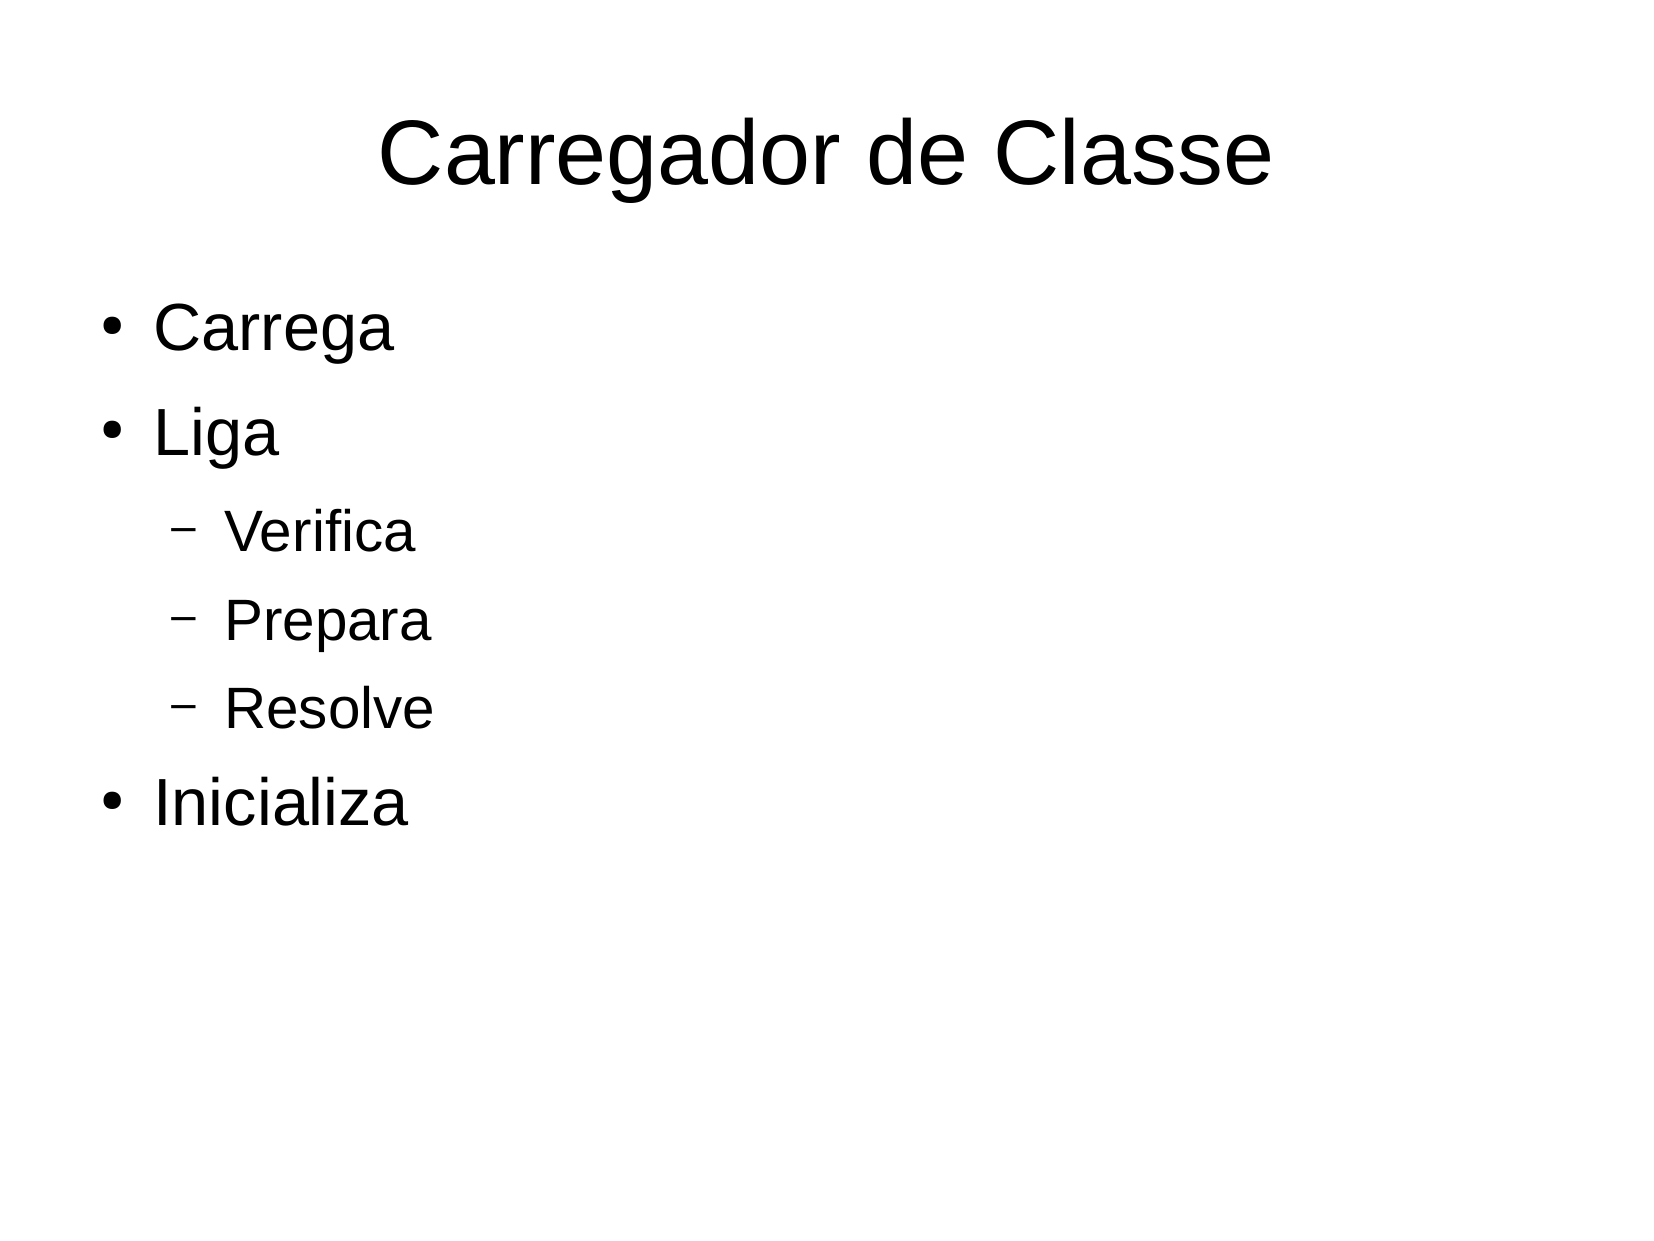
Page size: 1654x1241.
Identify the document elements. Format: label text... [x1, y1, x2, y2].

title Carregador de Classe [82, 49, 1571, 257]
list Carrega Liga Verifica Prepara Resolve Inicializa [82, 290, 1571, 1010]
